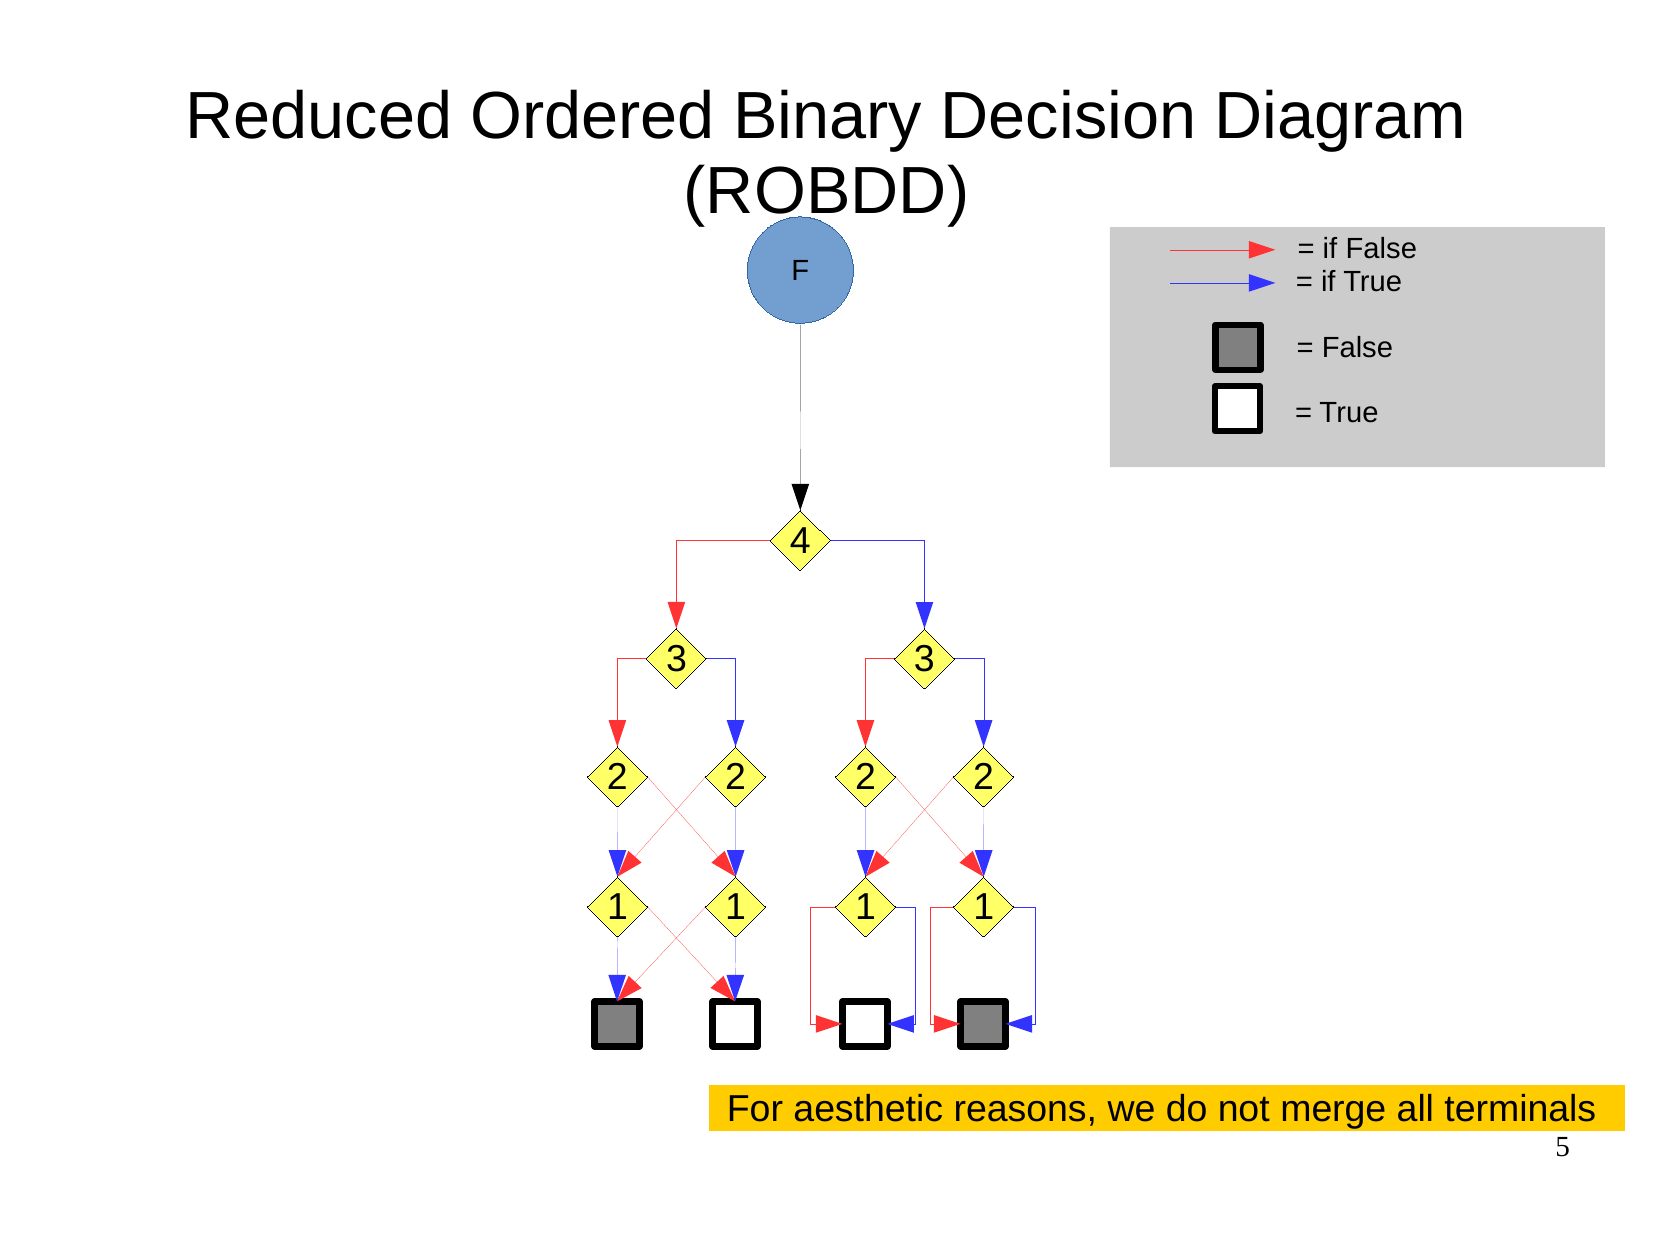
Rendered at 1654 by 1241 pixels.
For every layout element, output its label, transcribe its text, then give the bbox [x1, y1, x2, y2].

text_box 4 [770, 510, 831, 571]
text_box For aesthetic reasons, we do not merge all terminals [709, 1085, 1625, 1131]
text_box [594, 1001, 640, 1047]
text_box [1215, 324, 1261, 370]
text_box [960, 1001, 1006, 1047]
text_box 2 [705, 746, 766, 807]
text_box 2 [953, 746, 1014, 807]
text_box 2 [835, 746, 896, 807]
text_box [1215, 386, 1261, 432]
text_box [712, 1001, 758, 1047]
title Reduced Ordered Binary Decision Diagram (ROBDD) [82, 49, 1571, 257]
text_box 2 [587, 746, 648, 807]
text_box [842, 1001, 888, 1047]
text_box F [747, 257, 854, 324]
text_box 1 [587, 876, 648, 937]
text_box 1 [835, 876, 896, 937]
text_box 1 [953, 876, 1014, 937]
text_box = if False = if True = False = True [1109, 227, 1605, 468]
text_box 1 [705, 876, 766, 937]
text_box 3 [646, 628, 707, 689]
text_box 3 [894, 628, 955, 689]
